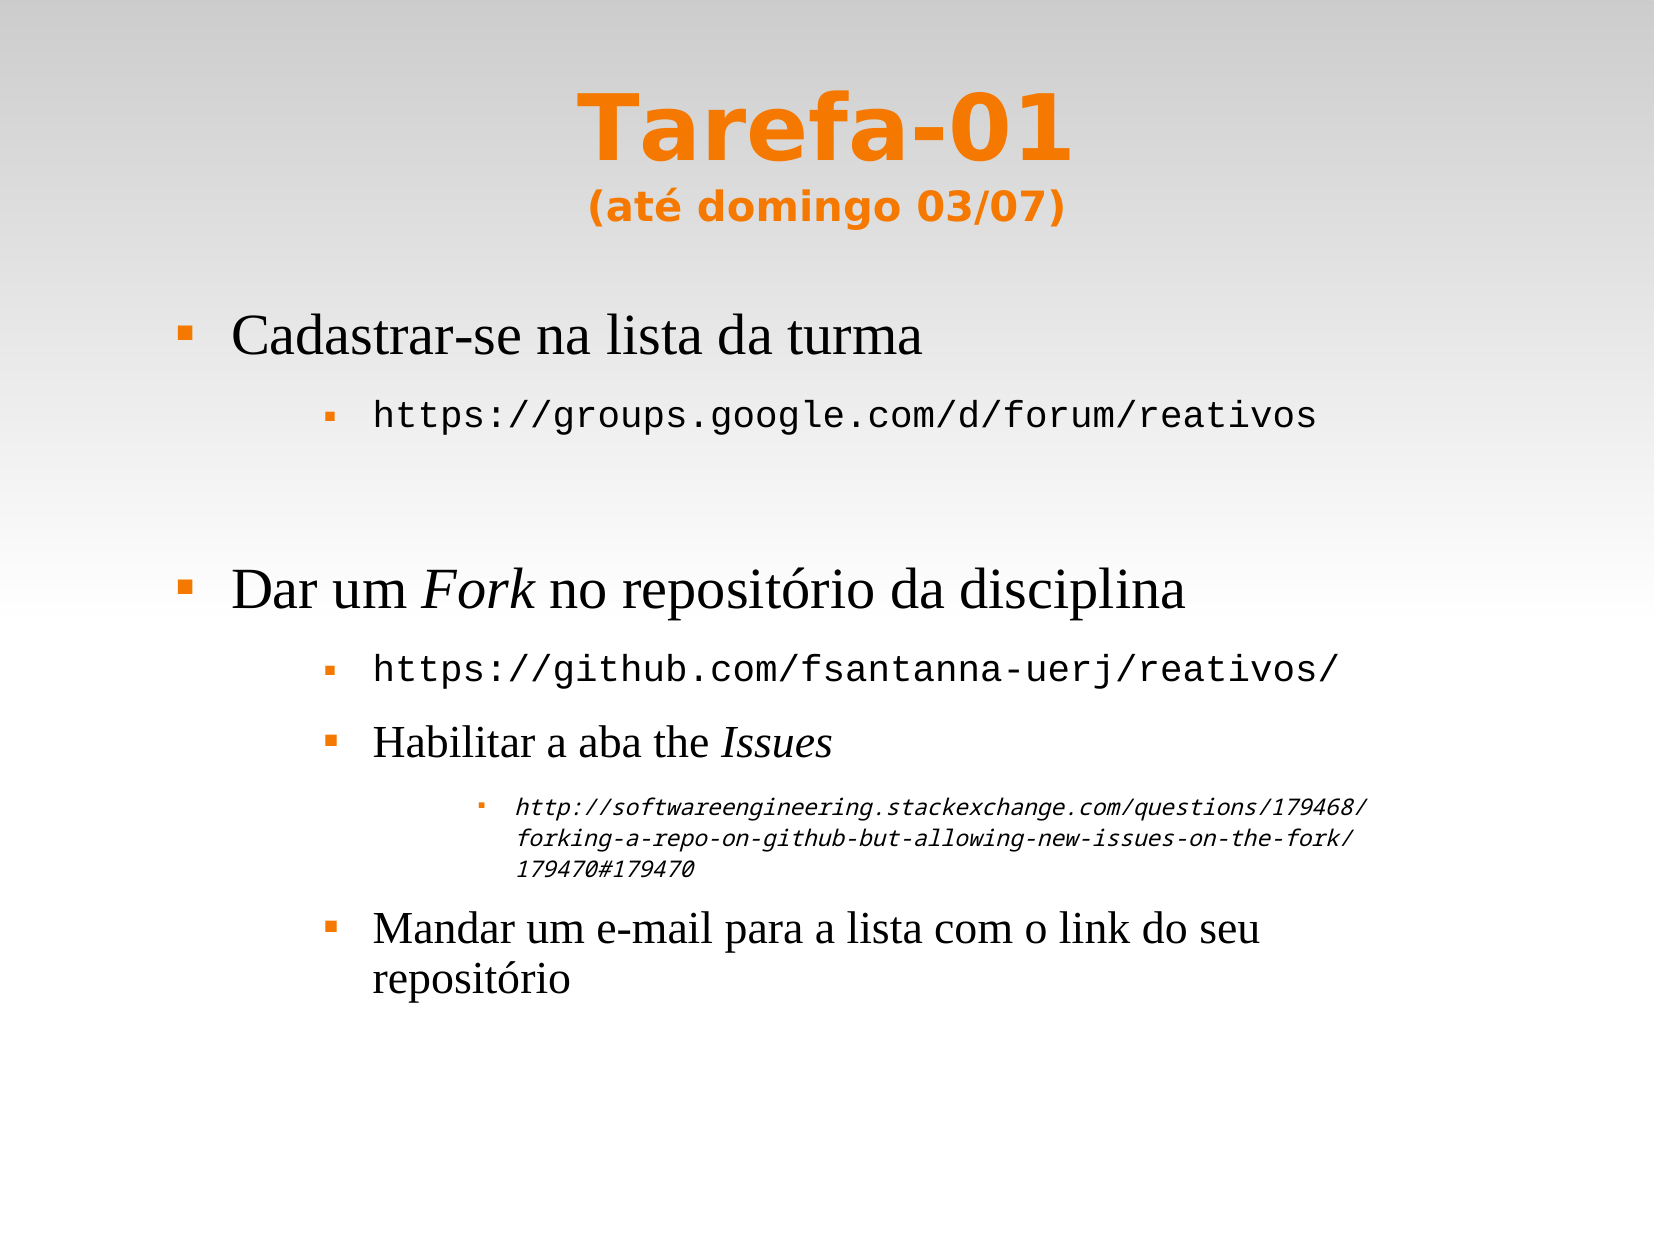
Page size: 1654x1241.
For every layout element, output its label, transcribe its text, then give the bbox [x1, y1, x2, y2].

list Cadastrar-se na lista da turma https://groups.google.com/d/forum/reativos Dar um Fork no repositório da disciplina https://github.com/fsantanna-uerj/reativos/ Habilitar a aba the Issues http://softwareengineering.stackexchange.com/questions/179468/forking-a-repo-on-github-but-allowing-new-issues-on-the-fork/179470#179470 Mandar um e-mail para a lista com o link do seu repositório [89, 302, 1463, 1149]
title Tarefa-01 (até domingo 03/07) [82, 49, 1571, 257]
